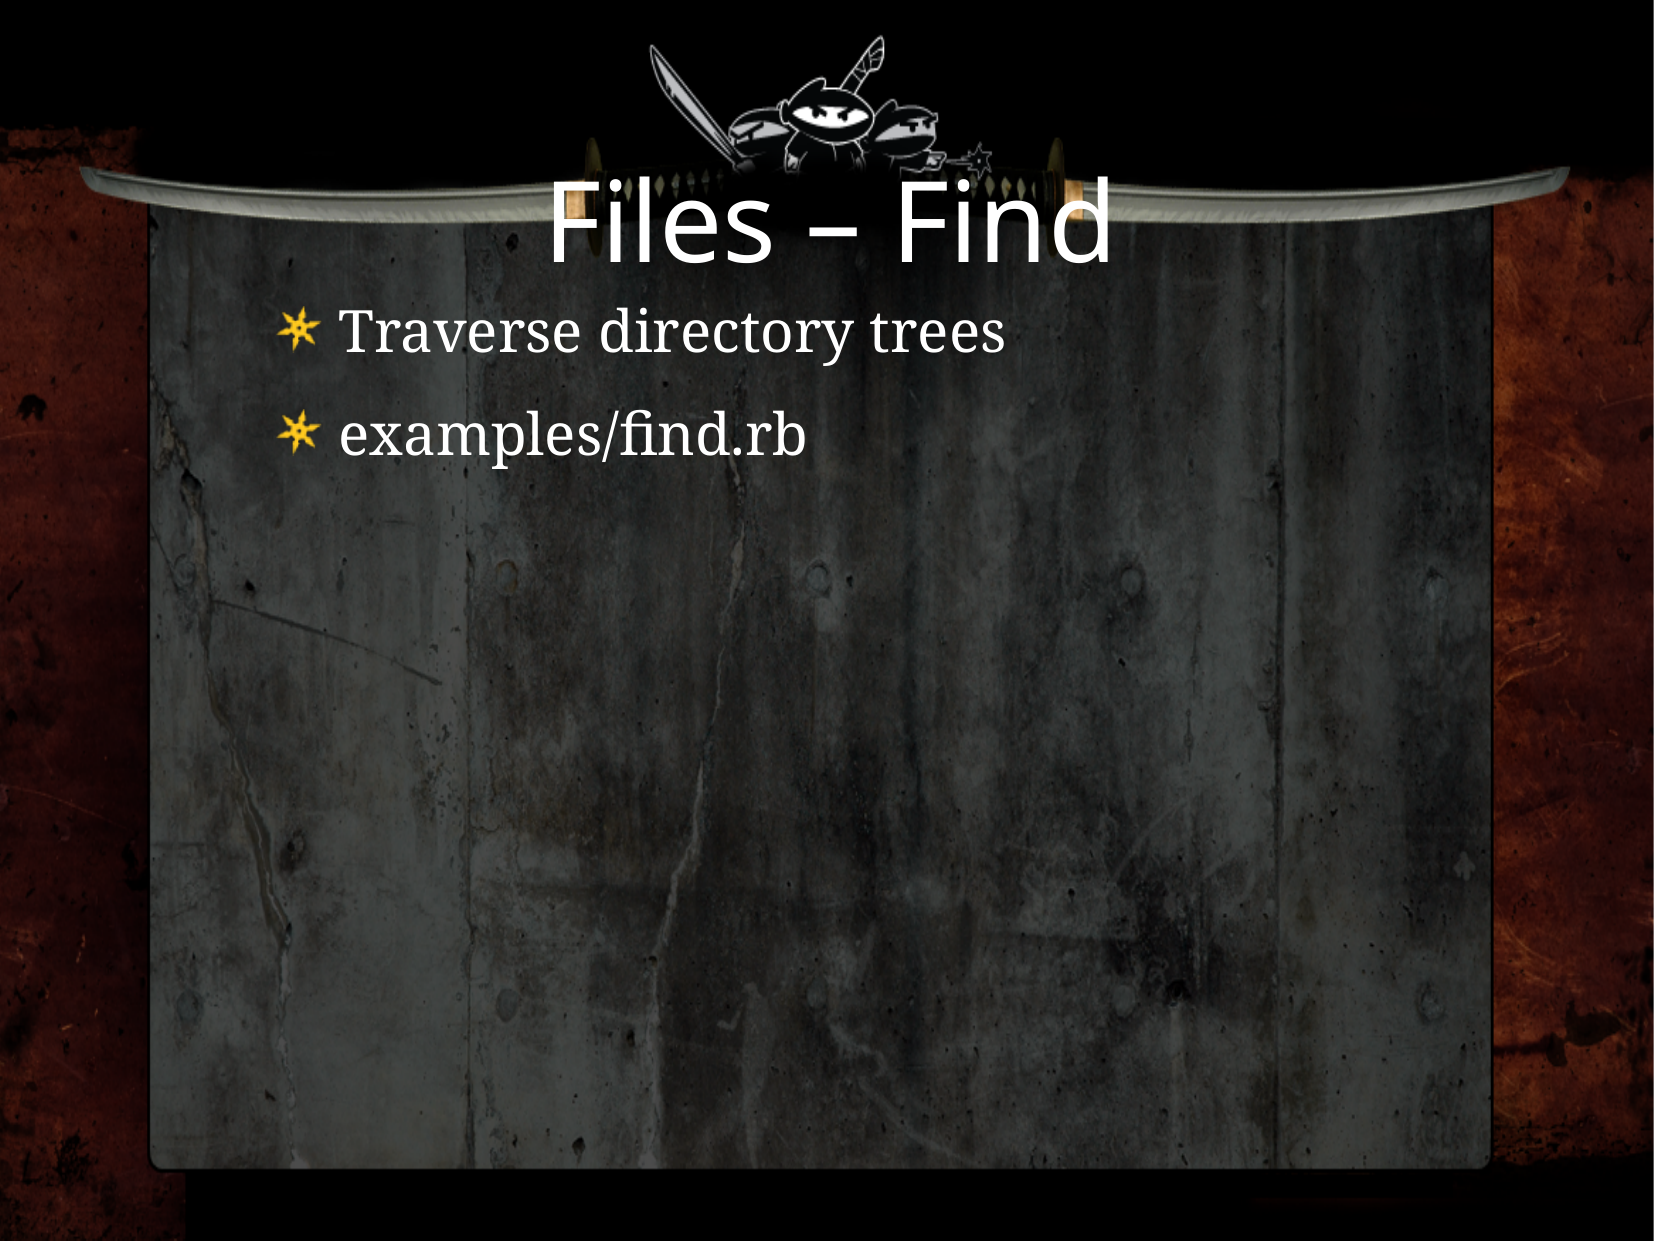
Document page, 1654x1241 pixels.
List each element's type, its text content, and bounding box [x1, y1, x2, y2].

title Files – Find [86, 154, 1576, 284]
list Traverse directory trees examples/find.rb [187, 290, 1501, 1109]
picture [0, 0, 1654, 1241]
